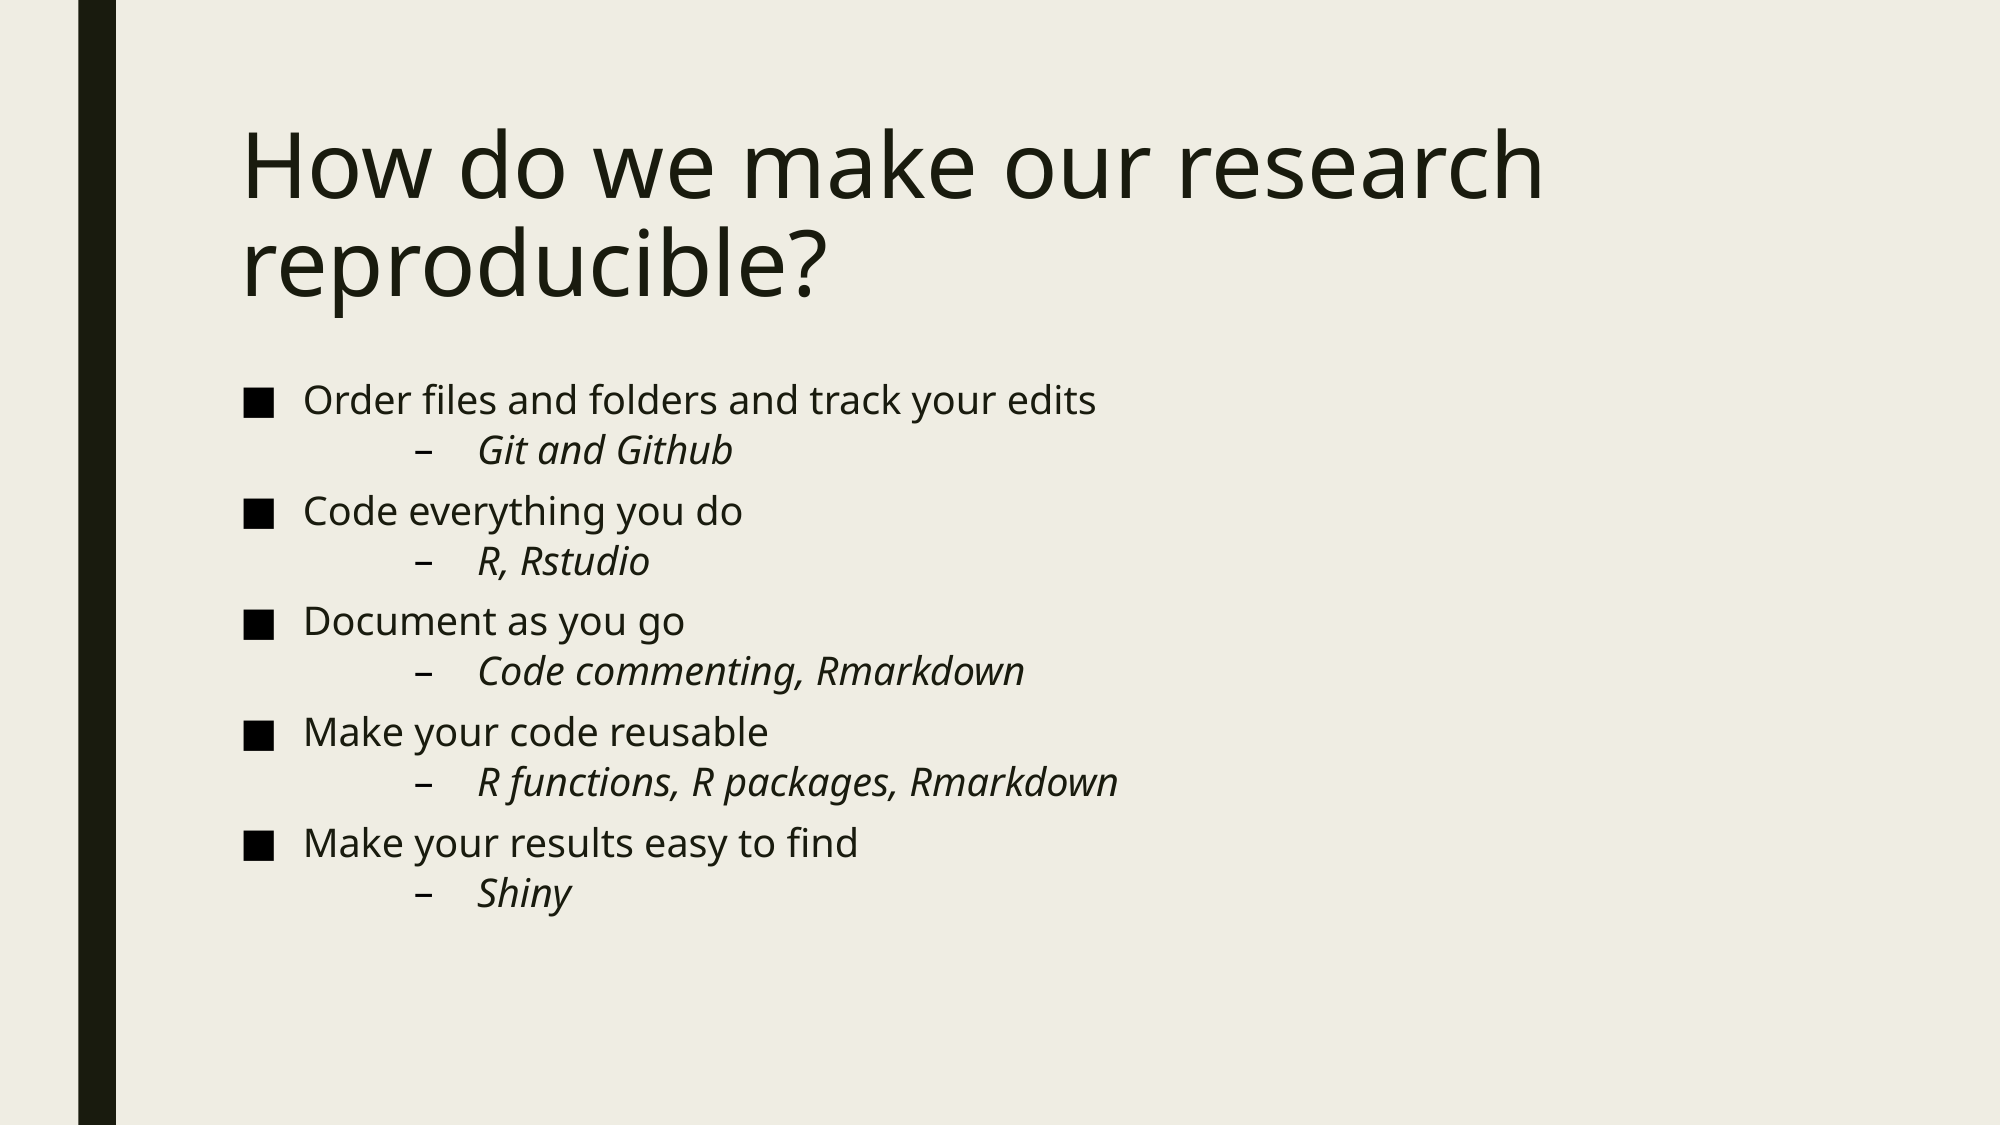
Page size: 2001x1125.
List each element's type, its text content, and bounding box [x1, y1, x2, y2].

list Order files and folders and track your edits Git and Github Code everything you do R, Rstudio Document as you go Code commenting, Rmarkdown Make your code reusable R functions, R packages, Rmarkdown Make your results easy to find Shiny [225, 375, 1801, 963]
title How do we make our research reproducible? [225, 112, 1801, 357]
